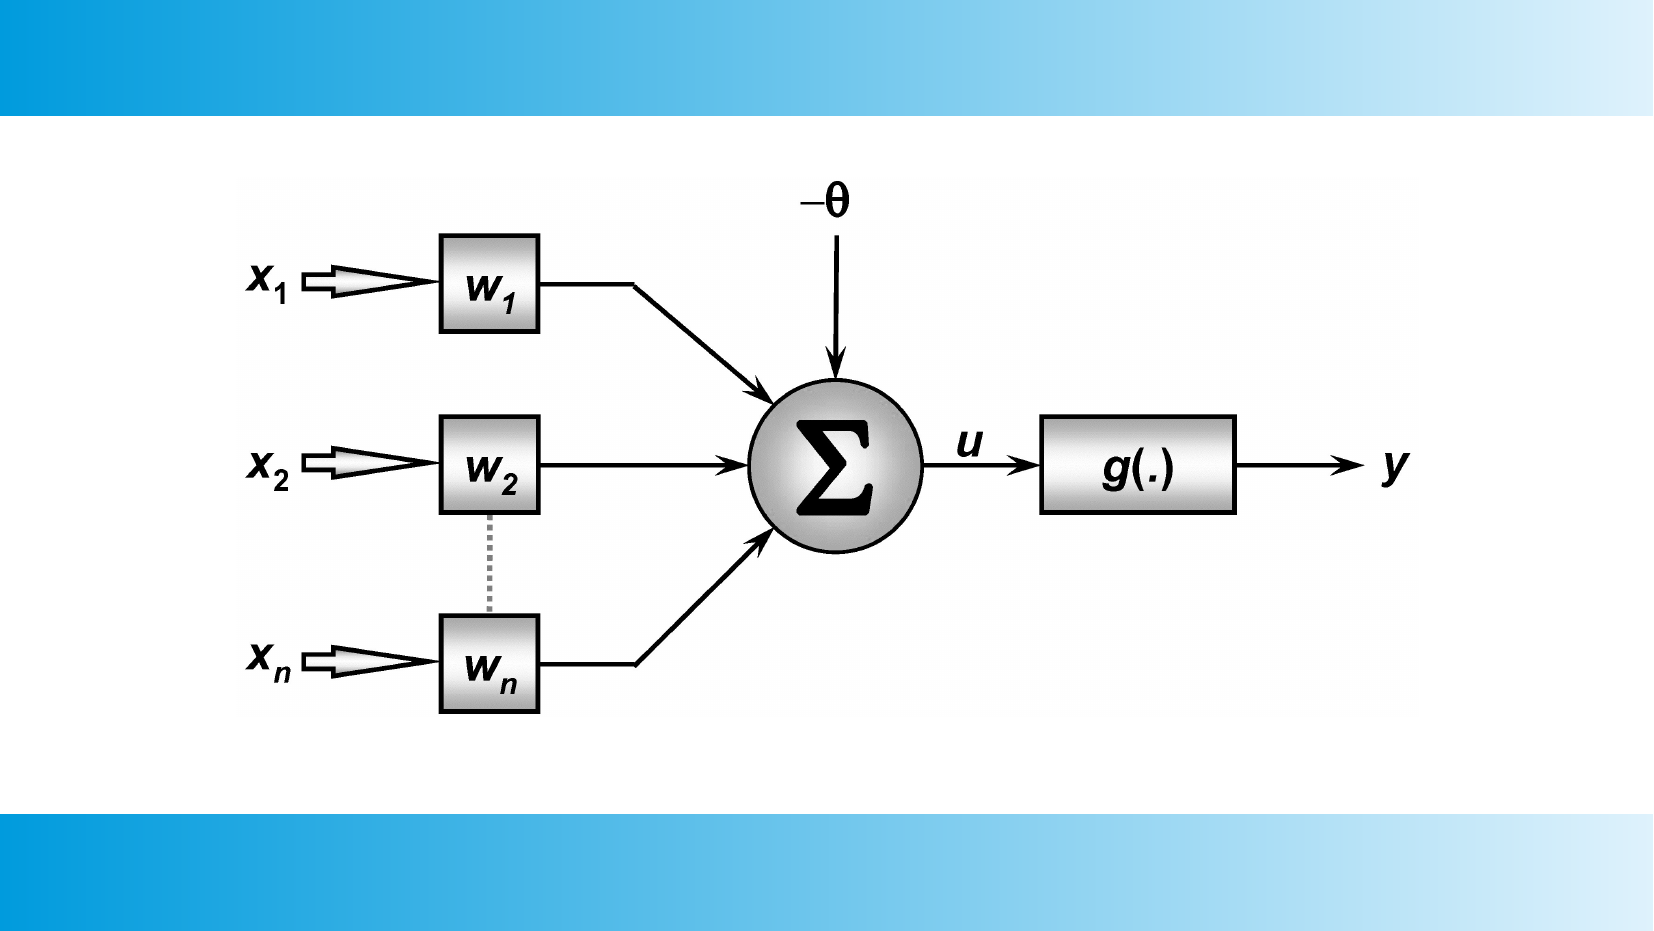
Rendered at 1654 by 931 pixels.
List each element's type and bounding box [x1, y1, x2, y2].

picture [236, 177, 1419, 717]
